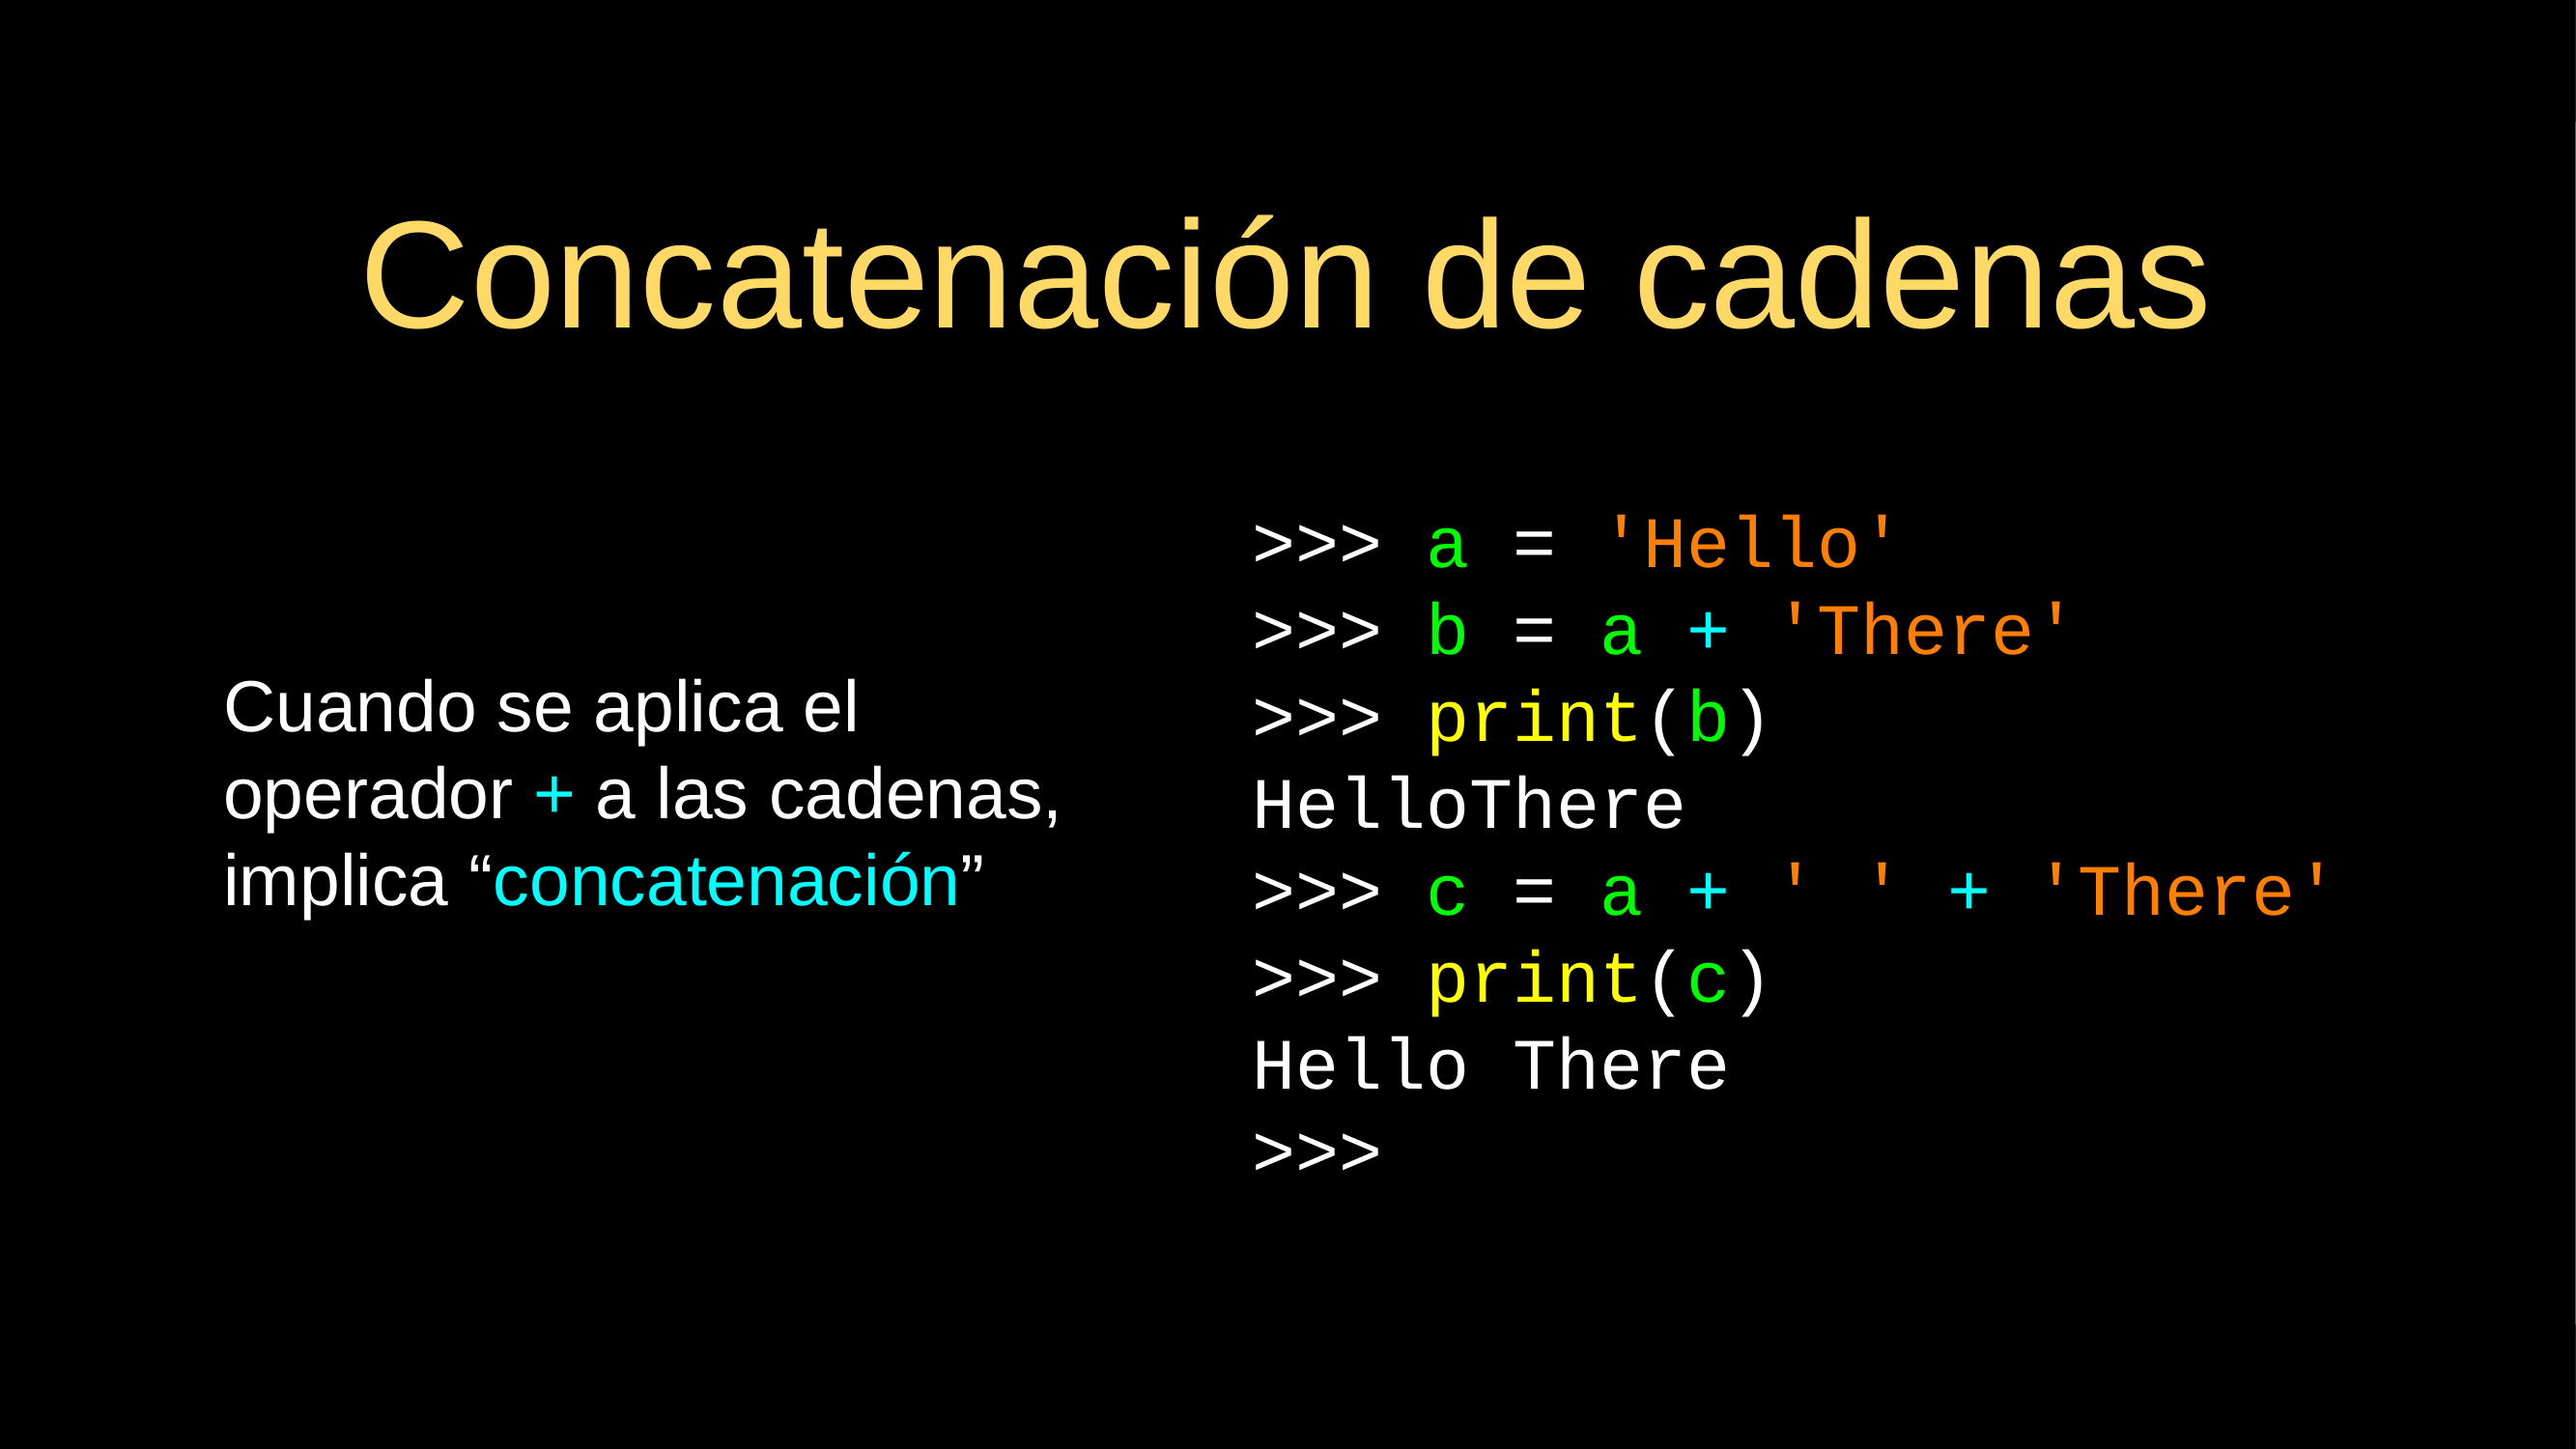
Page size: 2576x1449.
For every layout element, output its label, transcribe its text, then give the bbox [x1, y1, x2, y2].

text_box >>> a = 'Hello' >>> b = a + 'There' >>> print(b) HelloThere >>> c = a + ' ' + 'There' >>> print(c) Hello There >>> [1251, 491, 2391, 1194]
title Concatenación de cadenas [183, 131, 2391, 403]
list Cuando se aplica el operador + a las cadenas, implica “concatenación” [183, 412, 1144, 1167]
